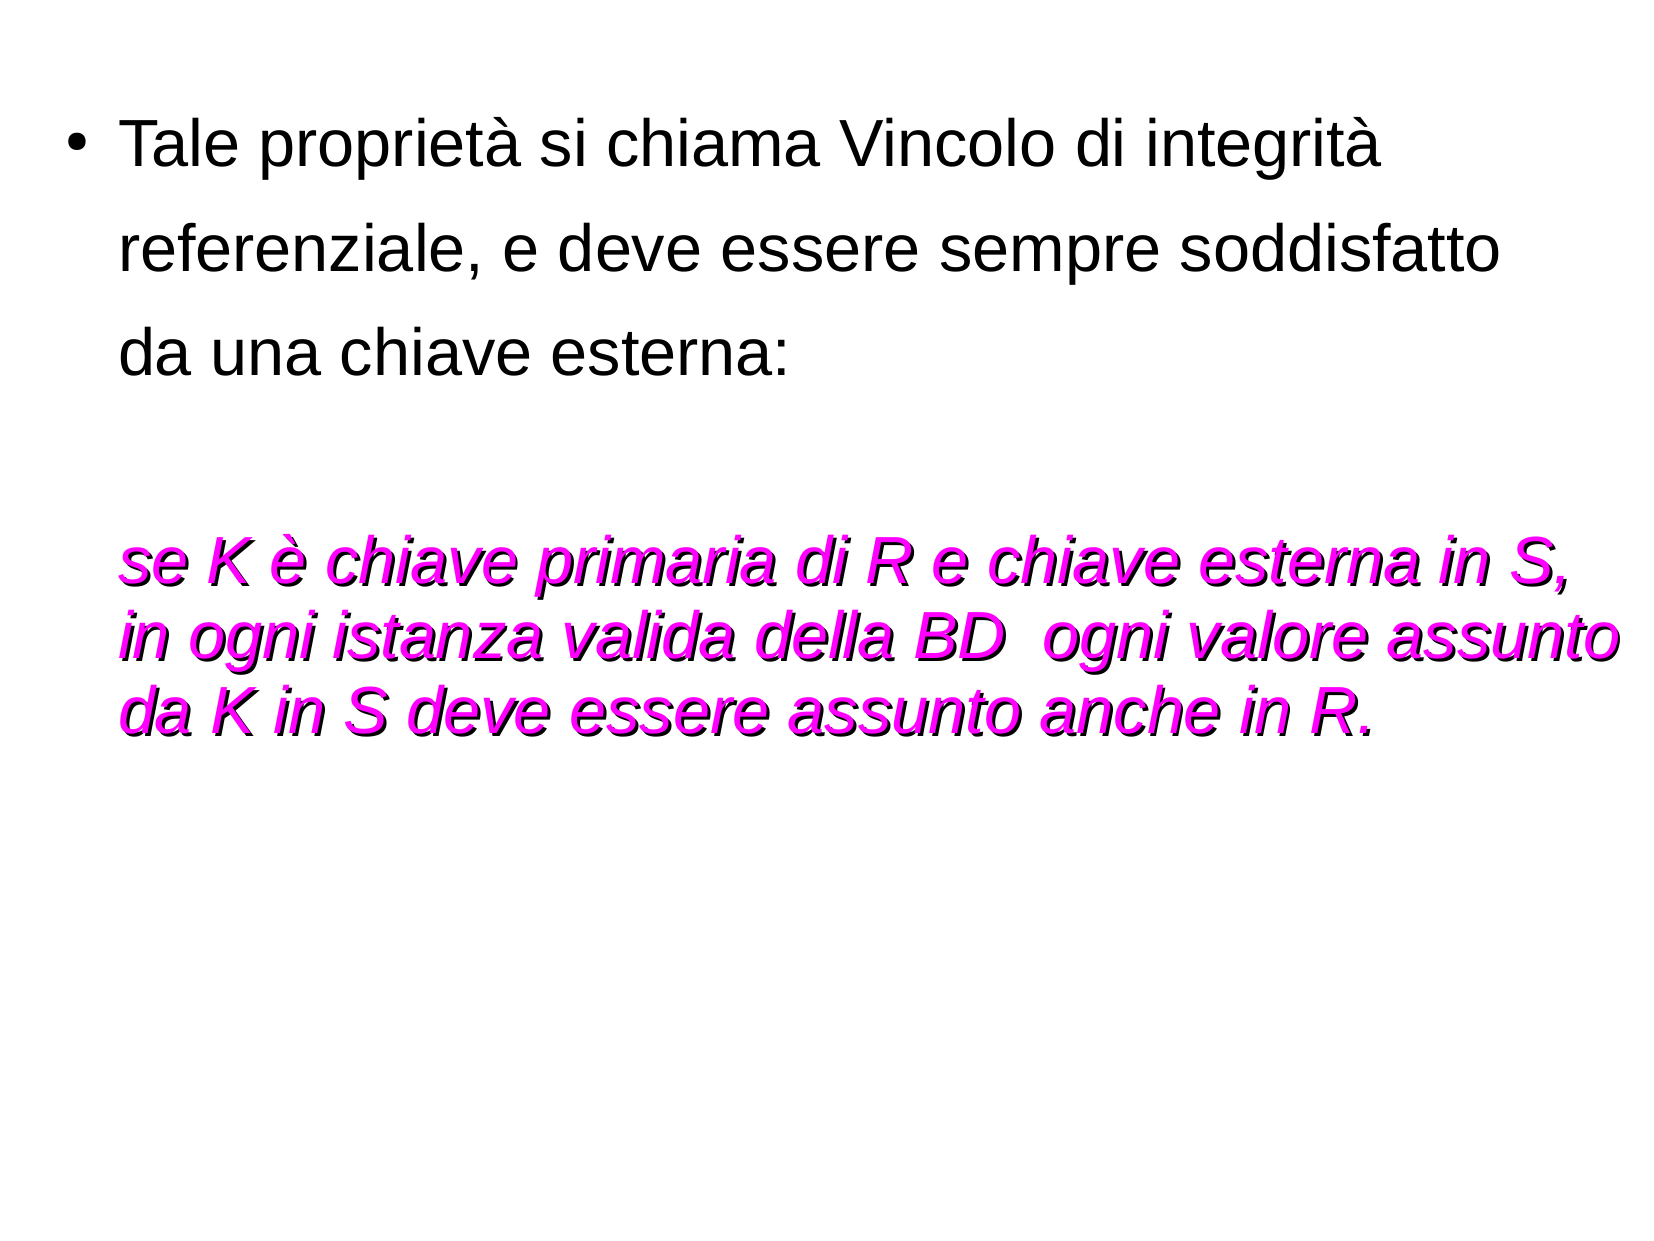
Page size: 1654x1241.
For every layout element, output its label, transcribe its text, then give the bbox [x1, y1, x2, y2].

list Tale proprietà si chiama Vincolo di integrità referenziale, e deve essere sempre soddisfatto da una chiave esterna: se K è chiave primaria di R e chiave esterna in S, in ogni istanza valida della BD ogni valore assunto da K in S deve essere assunto anche in R. [47, 106, 1630, 1010]
